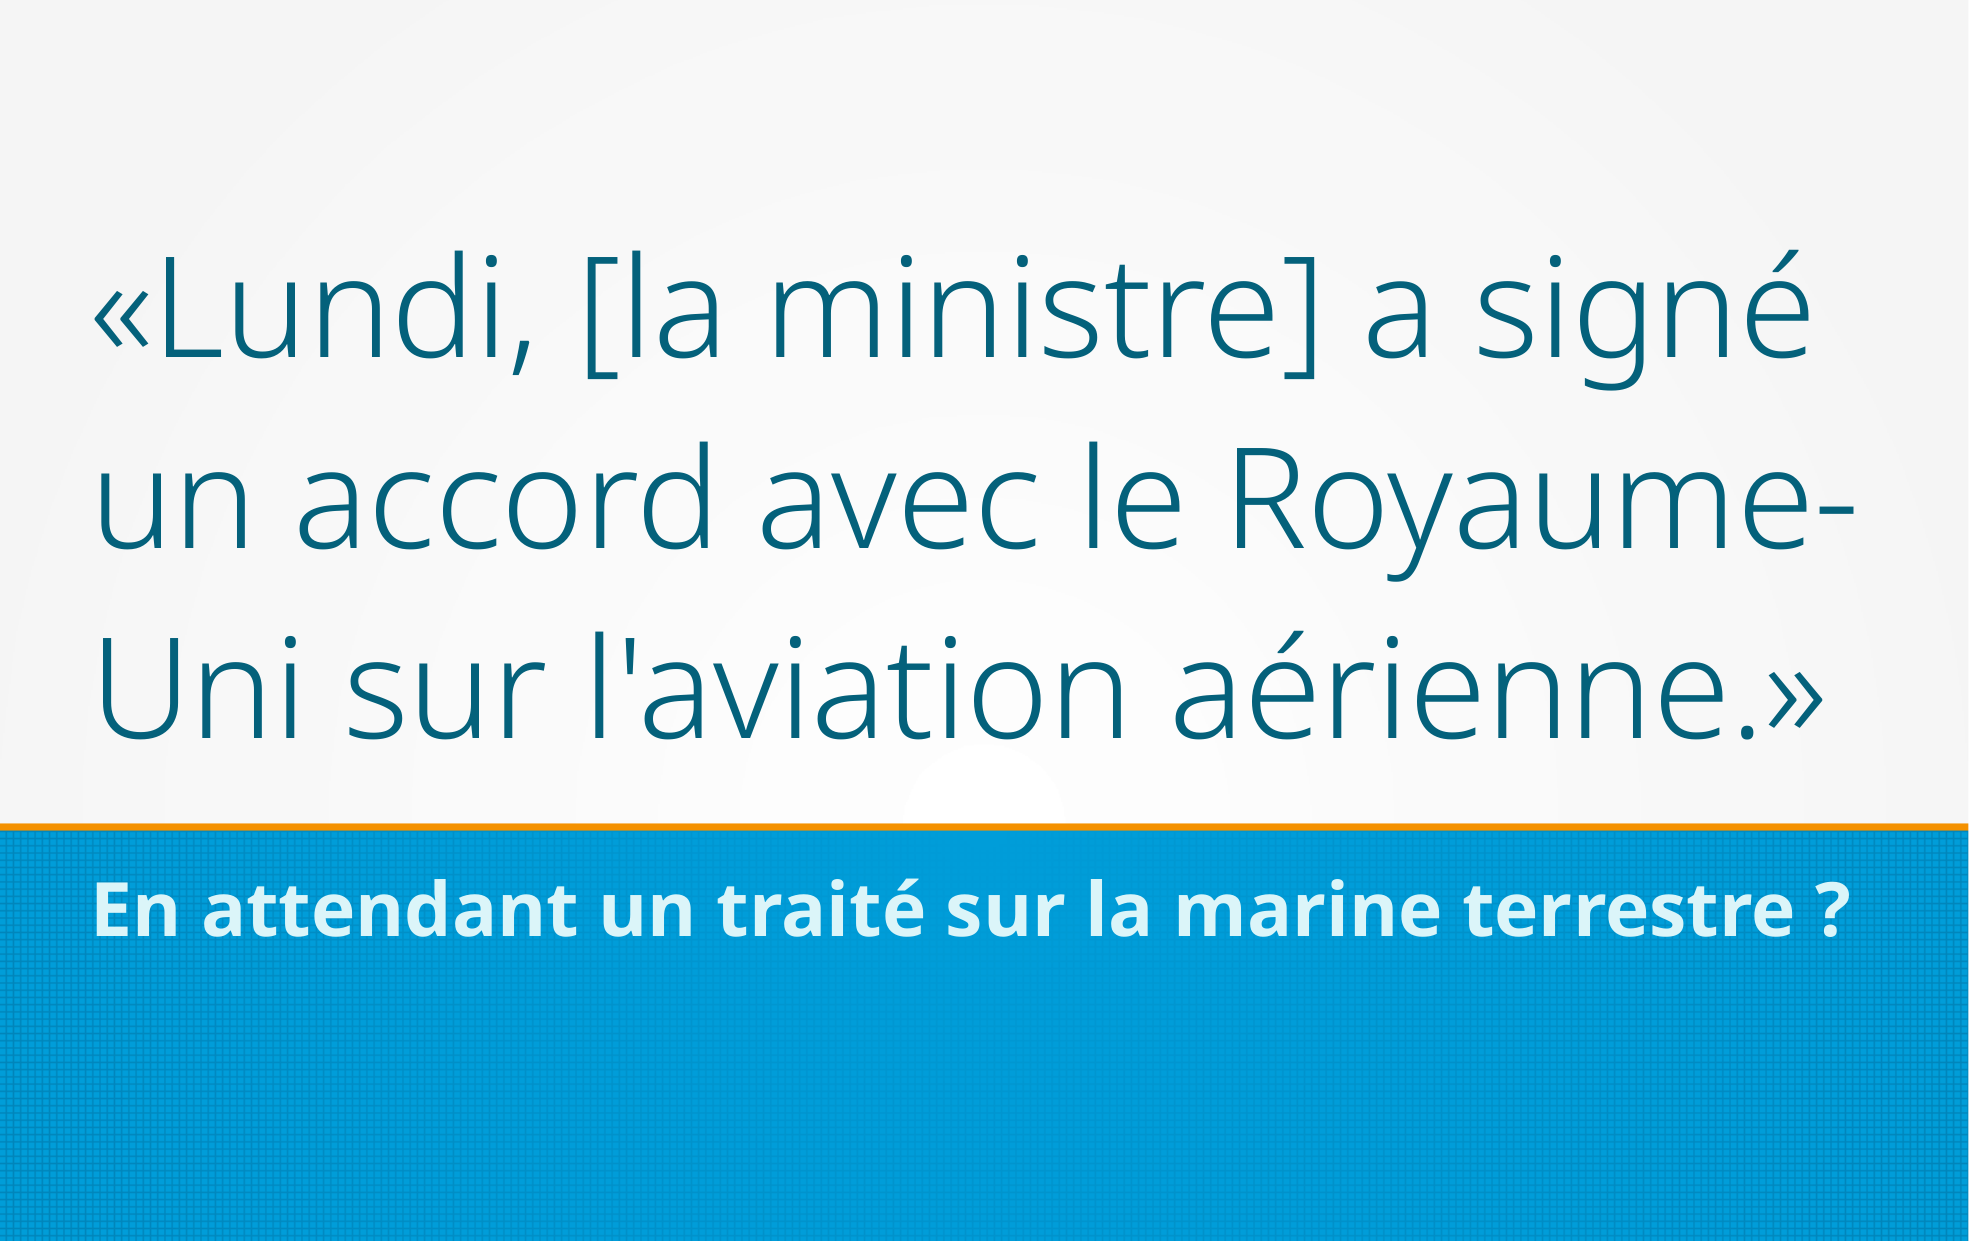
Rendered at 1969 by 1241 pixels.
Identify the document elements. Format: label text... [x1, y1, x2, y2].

title «Lundi, [la ministre] a signé un accord avec le Royaume-Uni sur l'aviation aérienne.» [90, 49, 1862, 781]
picture [0, 0, 1969, 830]
subtitle En attendant un traité sur la marine terrestre ? [90, 855, 1861, 1111]
